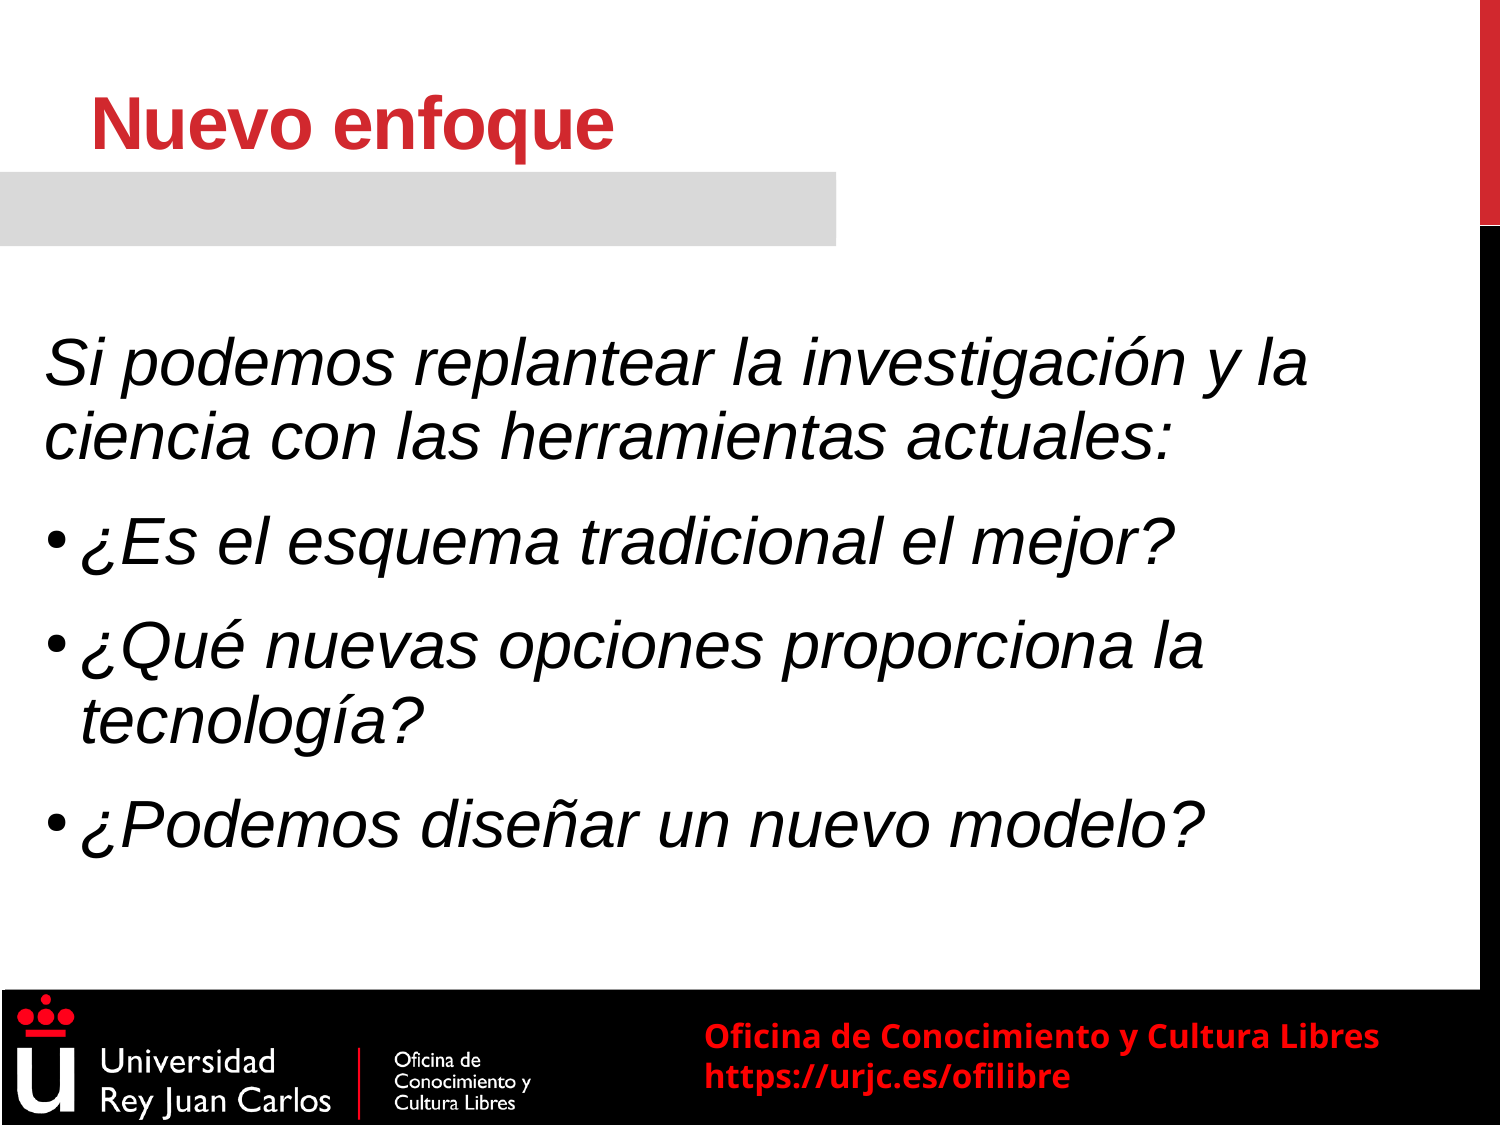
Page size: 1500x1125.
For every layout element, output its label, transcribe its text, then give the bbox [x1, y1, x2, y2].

text_box [0, 171, 837, 238]
text_box Si podemos replantear la investigación y la ciencia con las herramientas actuales: ¿Es el esquema tradicional el mejor? ¿Qué nuevas opciones proporciona la tecnología? ¿Podemos diseñar un nuevo modelo? [30, 317, 1396, 870]
text_box Nuevo enfoque [0, 24, 1326, 172]
picture [17, 994, 531, 1120]
title [75, 15, 1425, 172]
